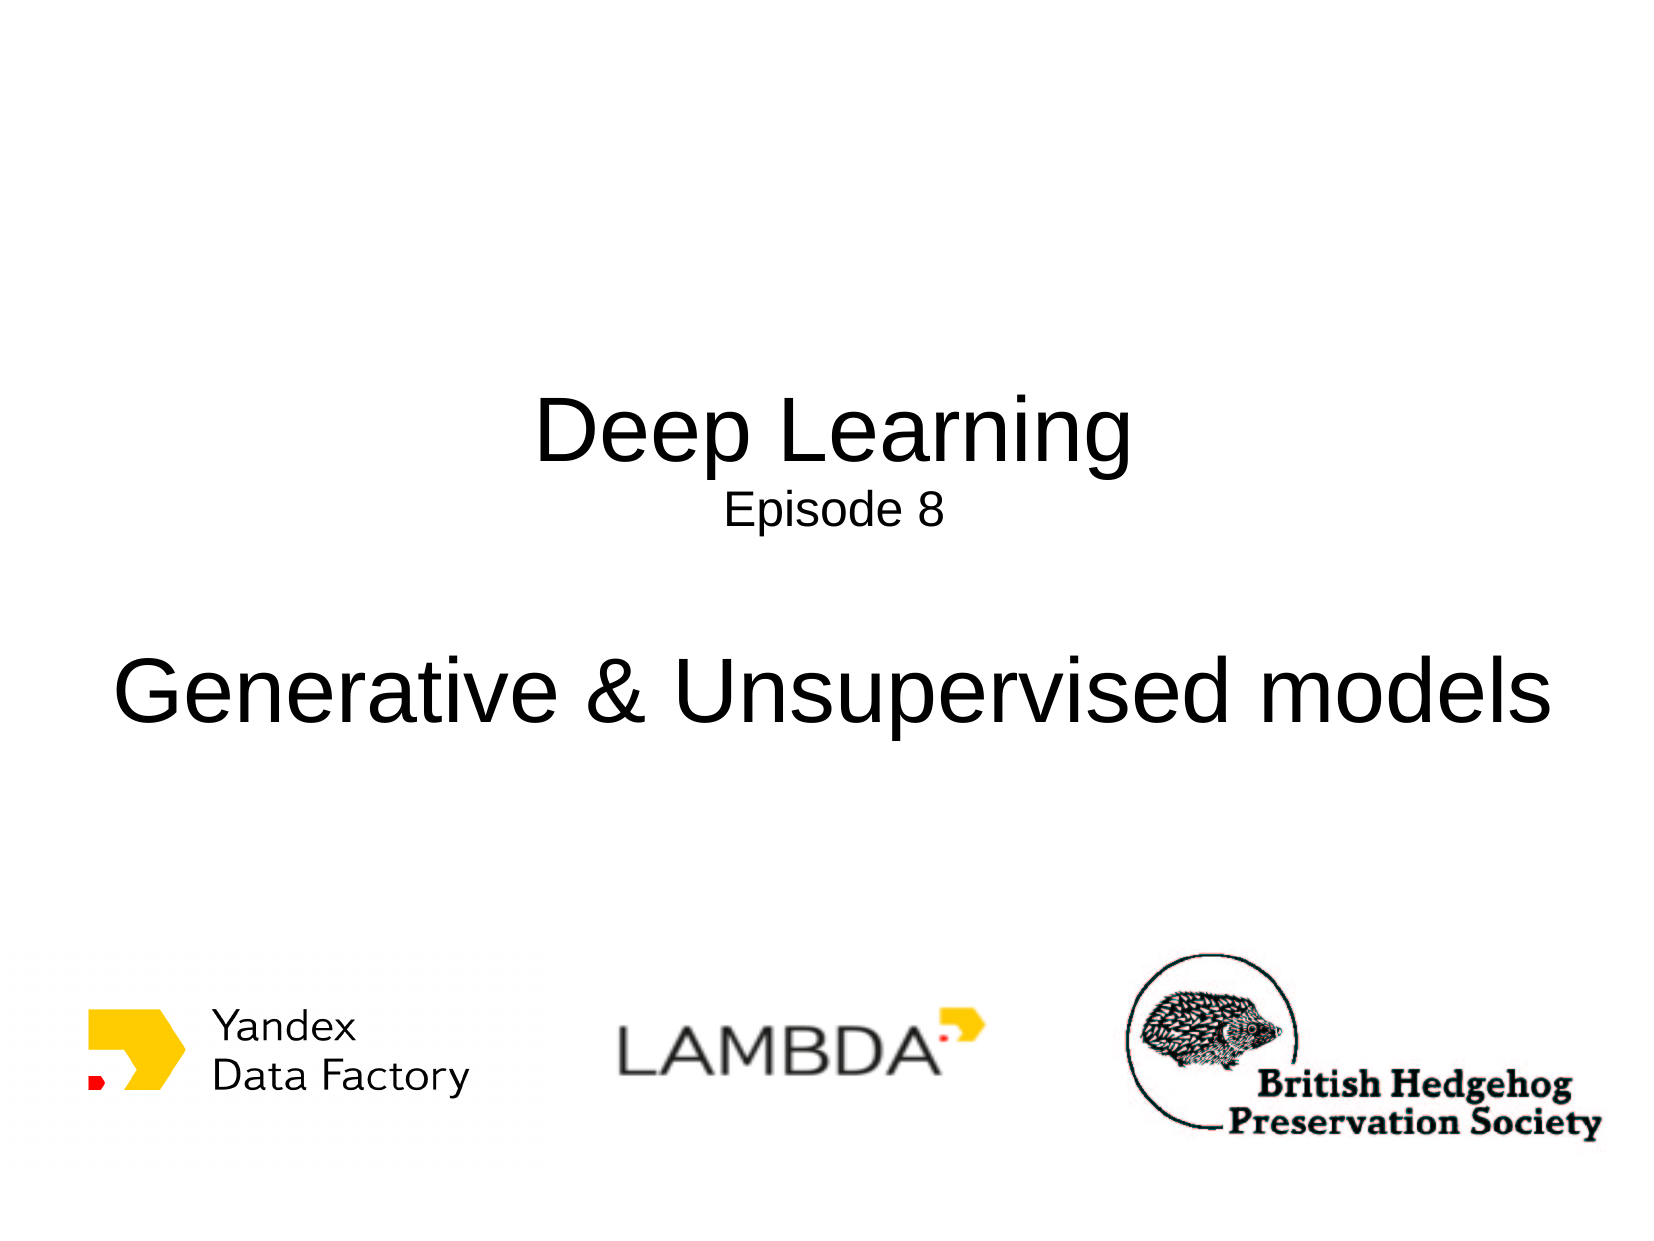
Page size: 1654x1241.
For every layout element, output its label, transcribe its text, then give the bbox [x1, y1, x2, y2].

picture [0, 929, 555, 1170]
title Deep Learning Episode 8 Generative & Unsupervised models [90, 377, 1579, 743]
picture [1049, 869, 1654, 1241]
picture [584, 872, 1005, 1212]
